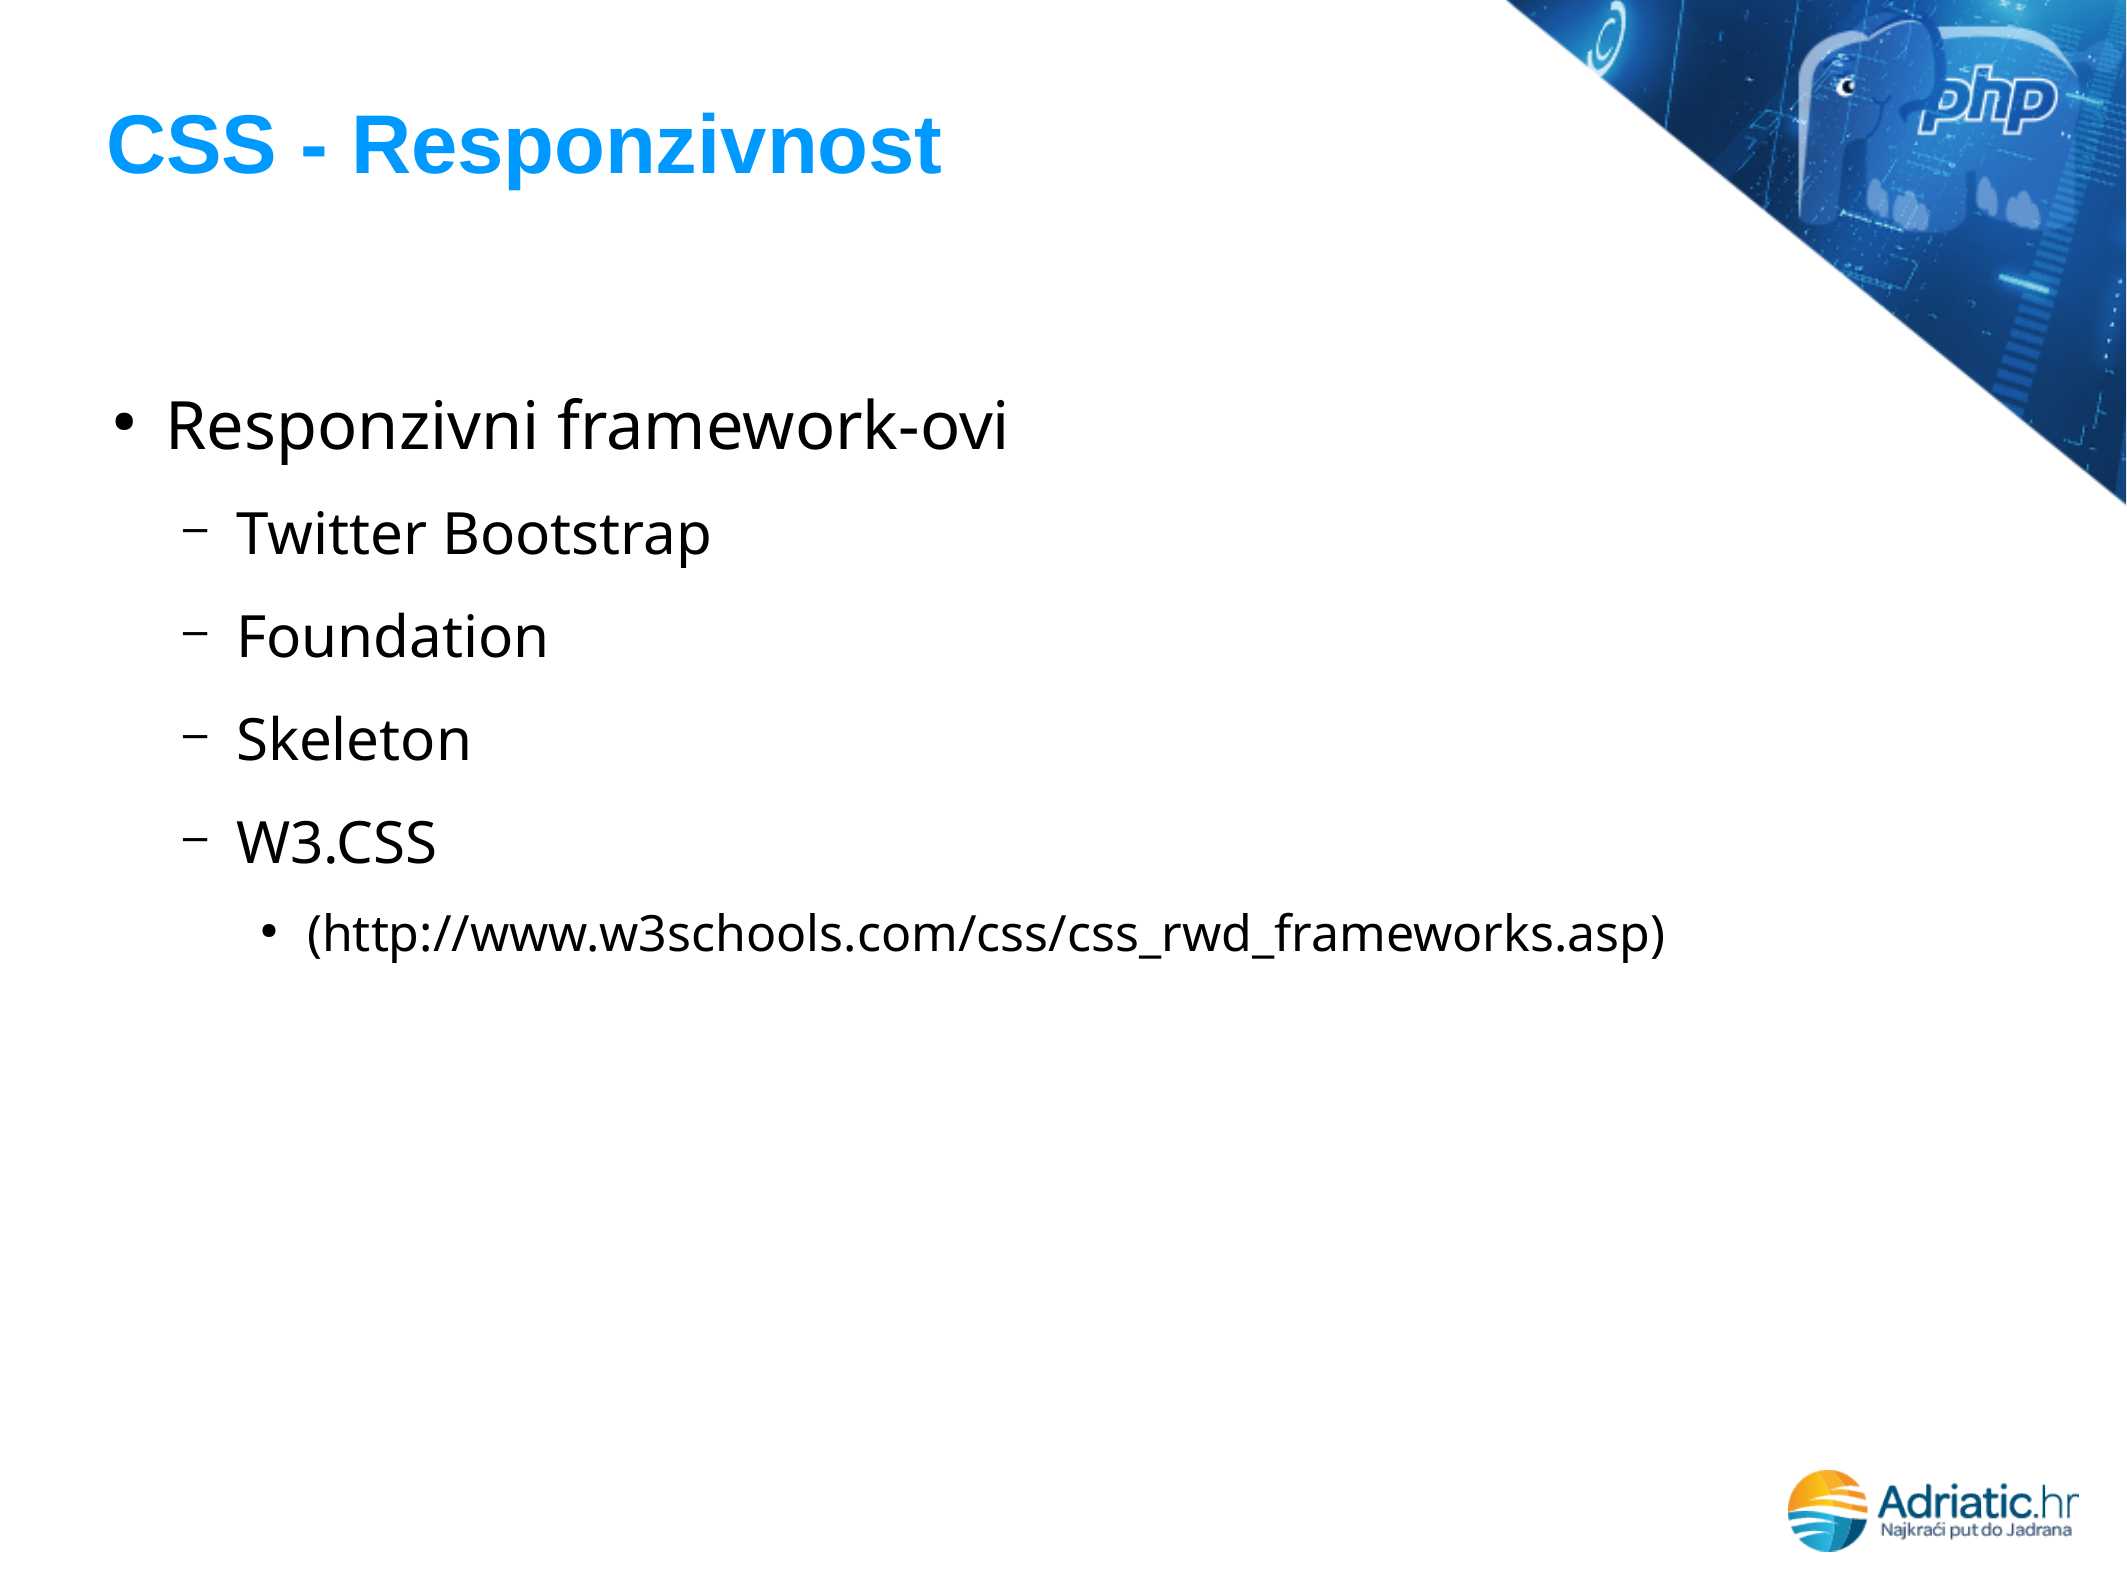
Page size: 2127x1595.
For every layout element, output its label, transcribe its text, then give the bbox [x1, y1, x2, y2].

title CSS - Responzivnost [106, 70, 1630, 219]
picture [1788, 1470, 2079, 1552]
list Responzivni framework-ovi Twitter Bootstrap Foundation Skeleton W3.CSS (http://www.w3schools.com/css/css_rwd_frameworks.asp) [94, 377, 2008, 1536]
picture [1505, 0, 2127, 625]
